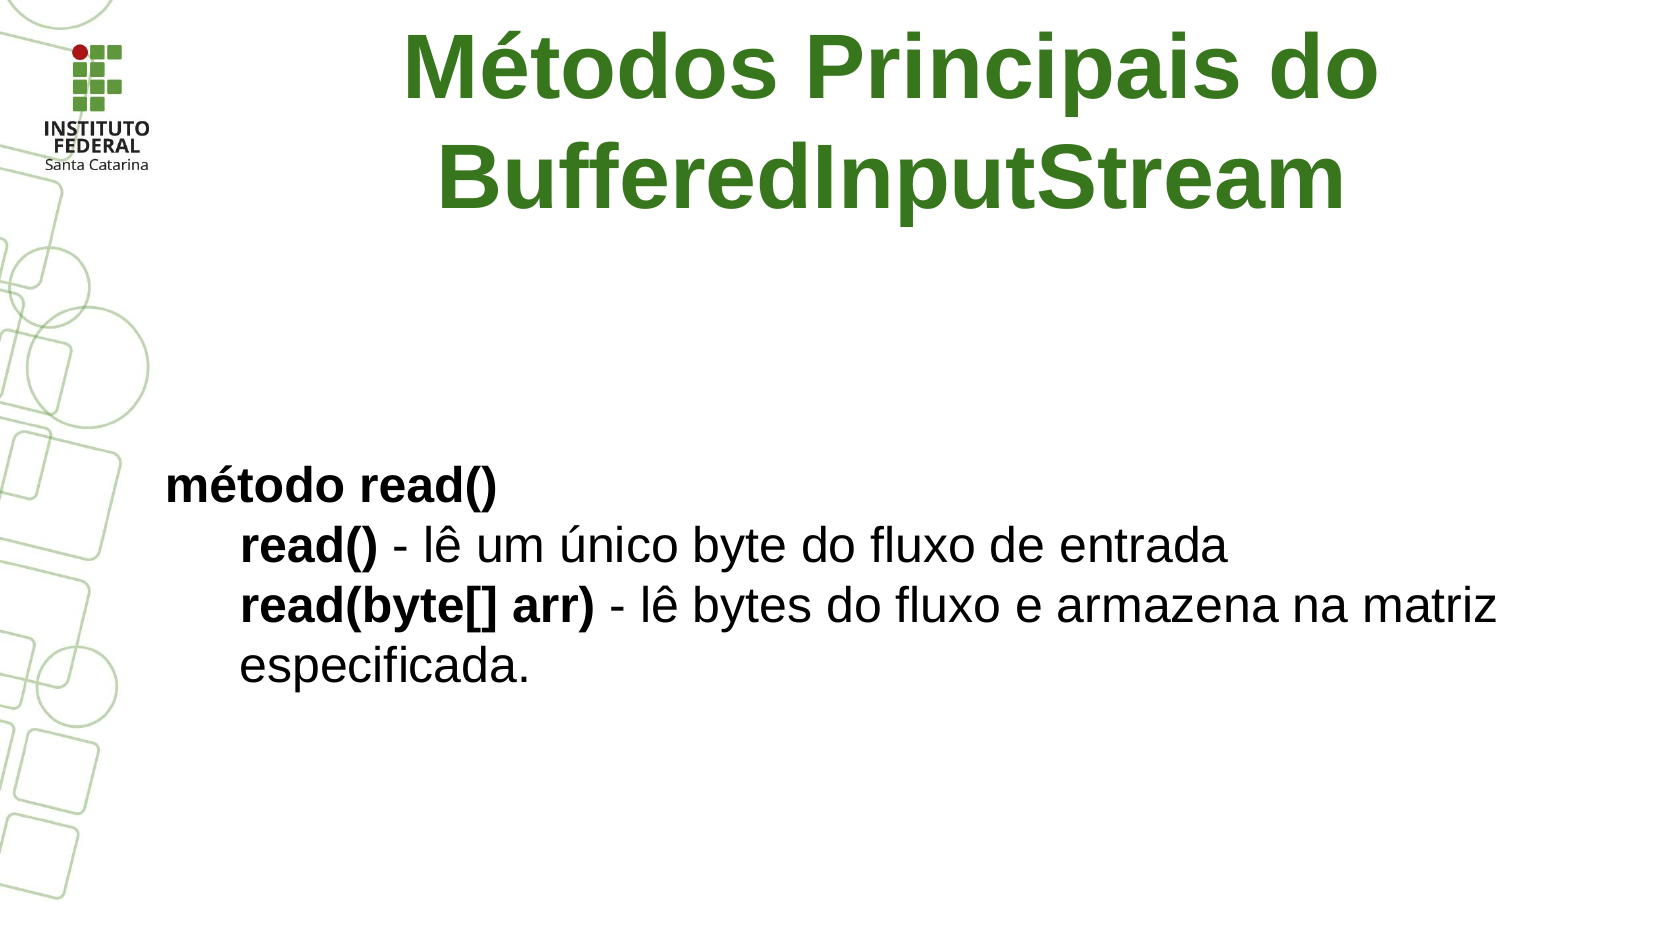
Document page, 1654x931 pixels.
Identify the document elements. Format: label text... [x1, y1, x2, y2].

picture [0, 0, 1317, 931]
subtitle método read() read() - lê um único byte do fluxo de entrada read(byte[] arr) - lê bytes do fluxo e armazena na matriz especificada. [164, 245, 1642, 900]
title Métodos Principais do BufferedInputStream [181, 29, 1603, 205]
